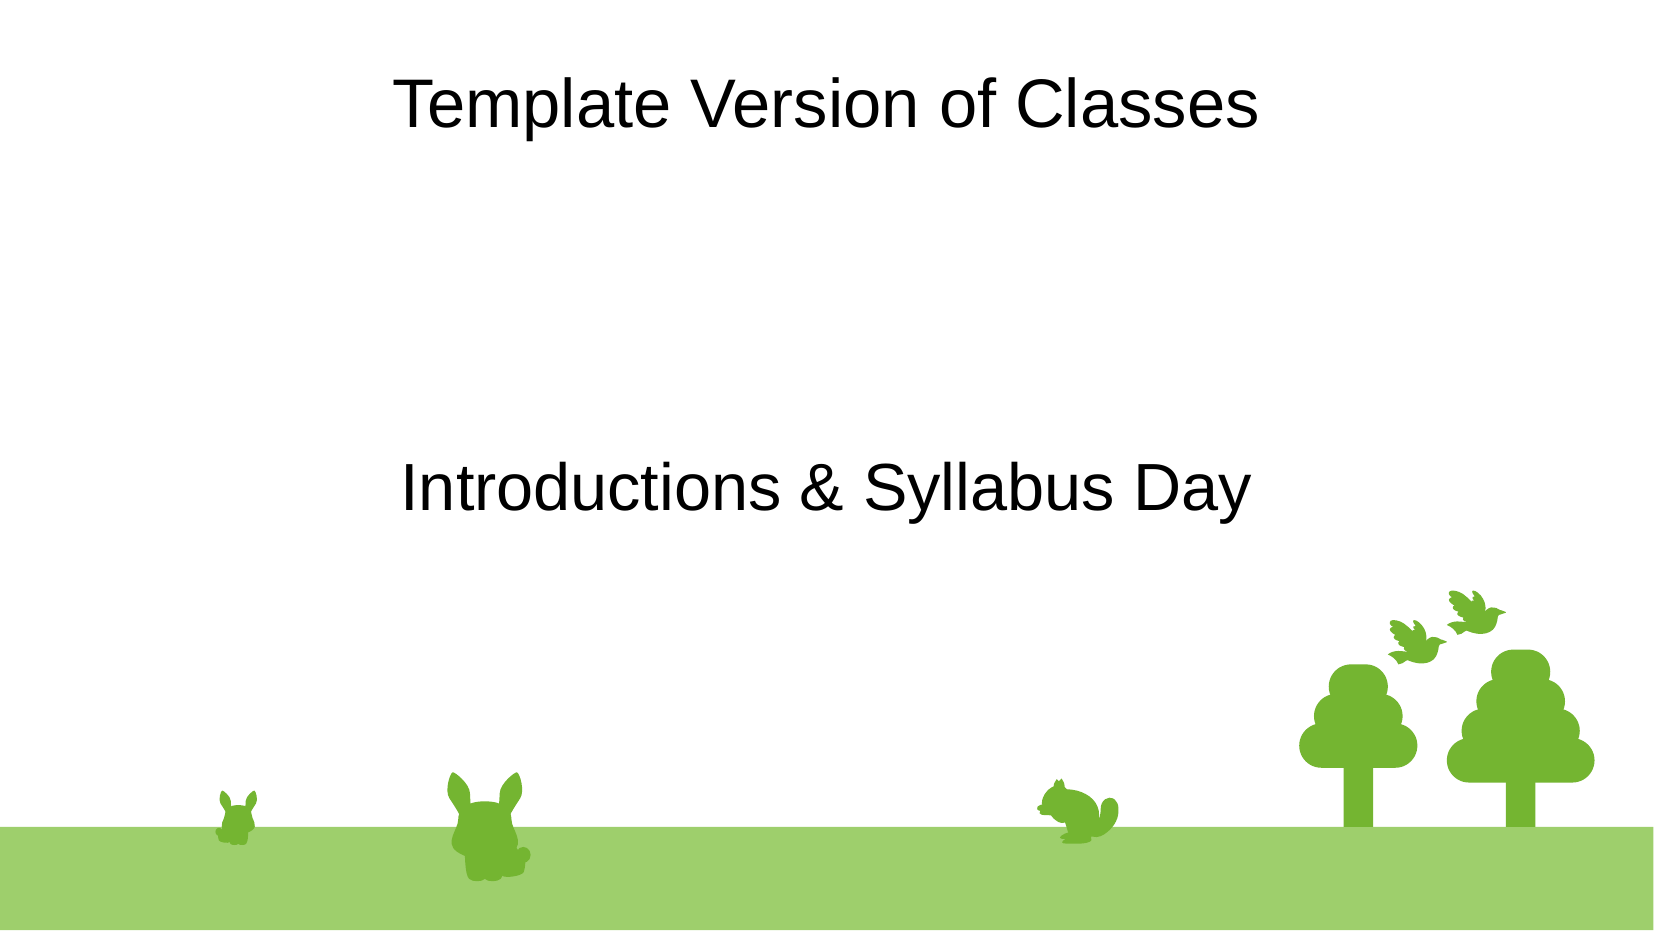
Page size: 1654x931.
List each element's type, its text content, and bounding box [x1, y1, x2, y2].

title Template Version of Classes [88, 29, 1565, 178]
subtitle Introductions & Syllabus Day [88, 206, 1565, 768]
